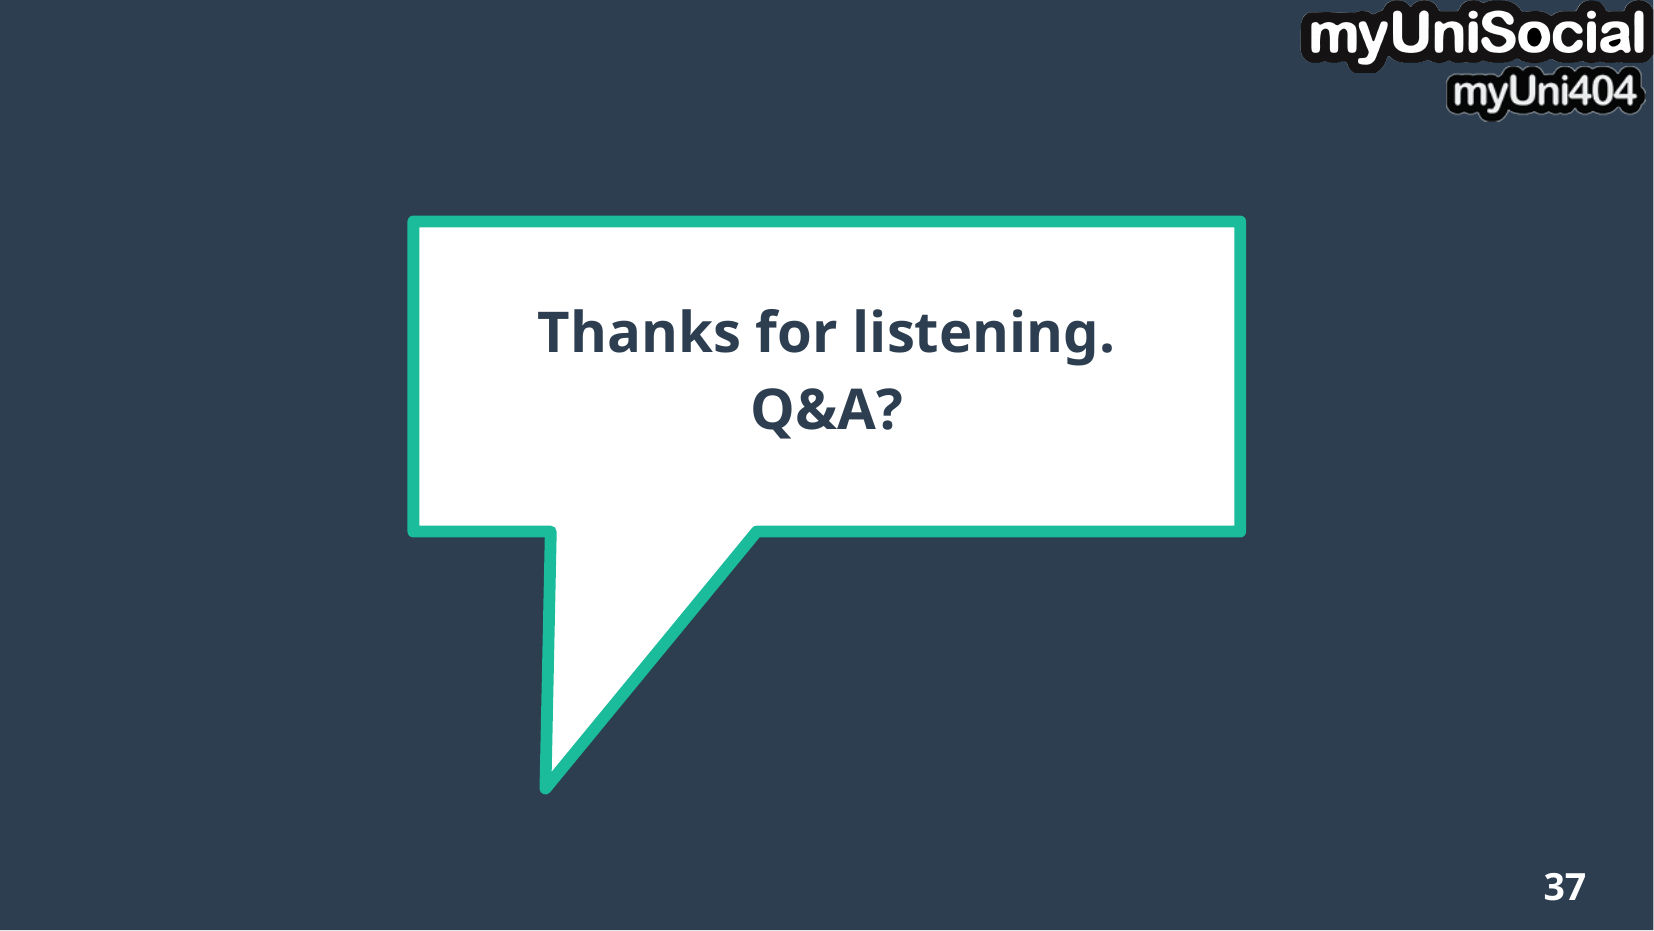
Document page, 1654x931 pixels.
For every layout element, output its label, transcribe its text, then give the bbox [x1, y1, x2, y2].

picture [1299, 0, 1654, 122]
title Thanks for listening. Q&A? [442, 236, 1211, 502]
